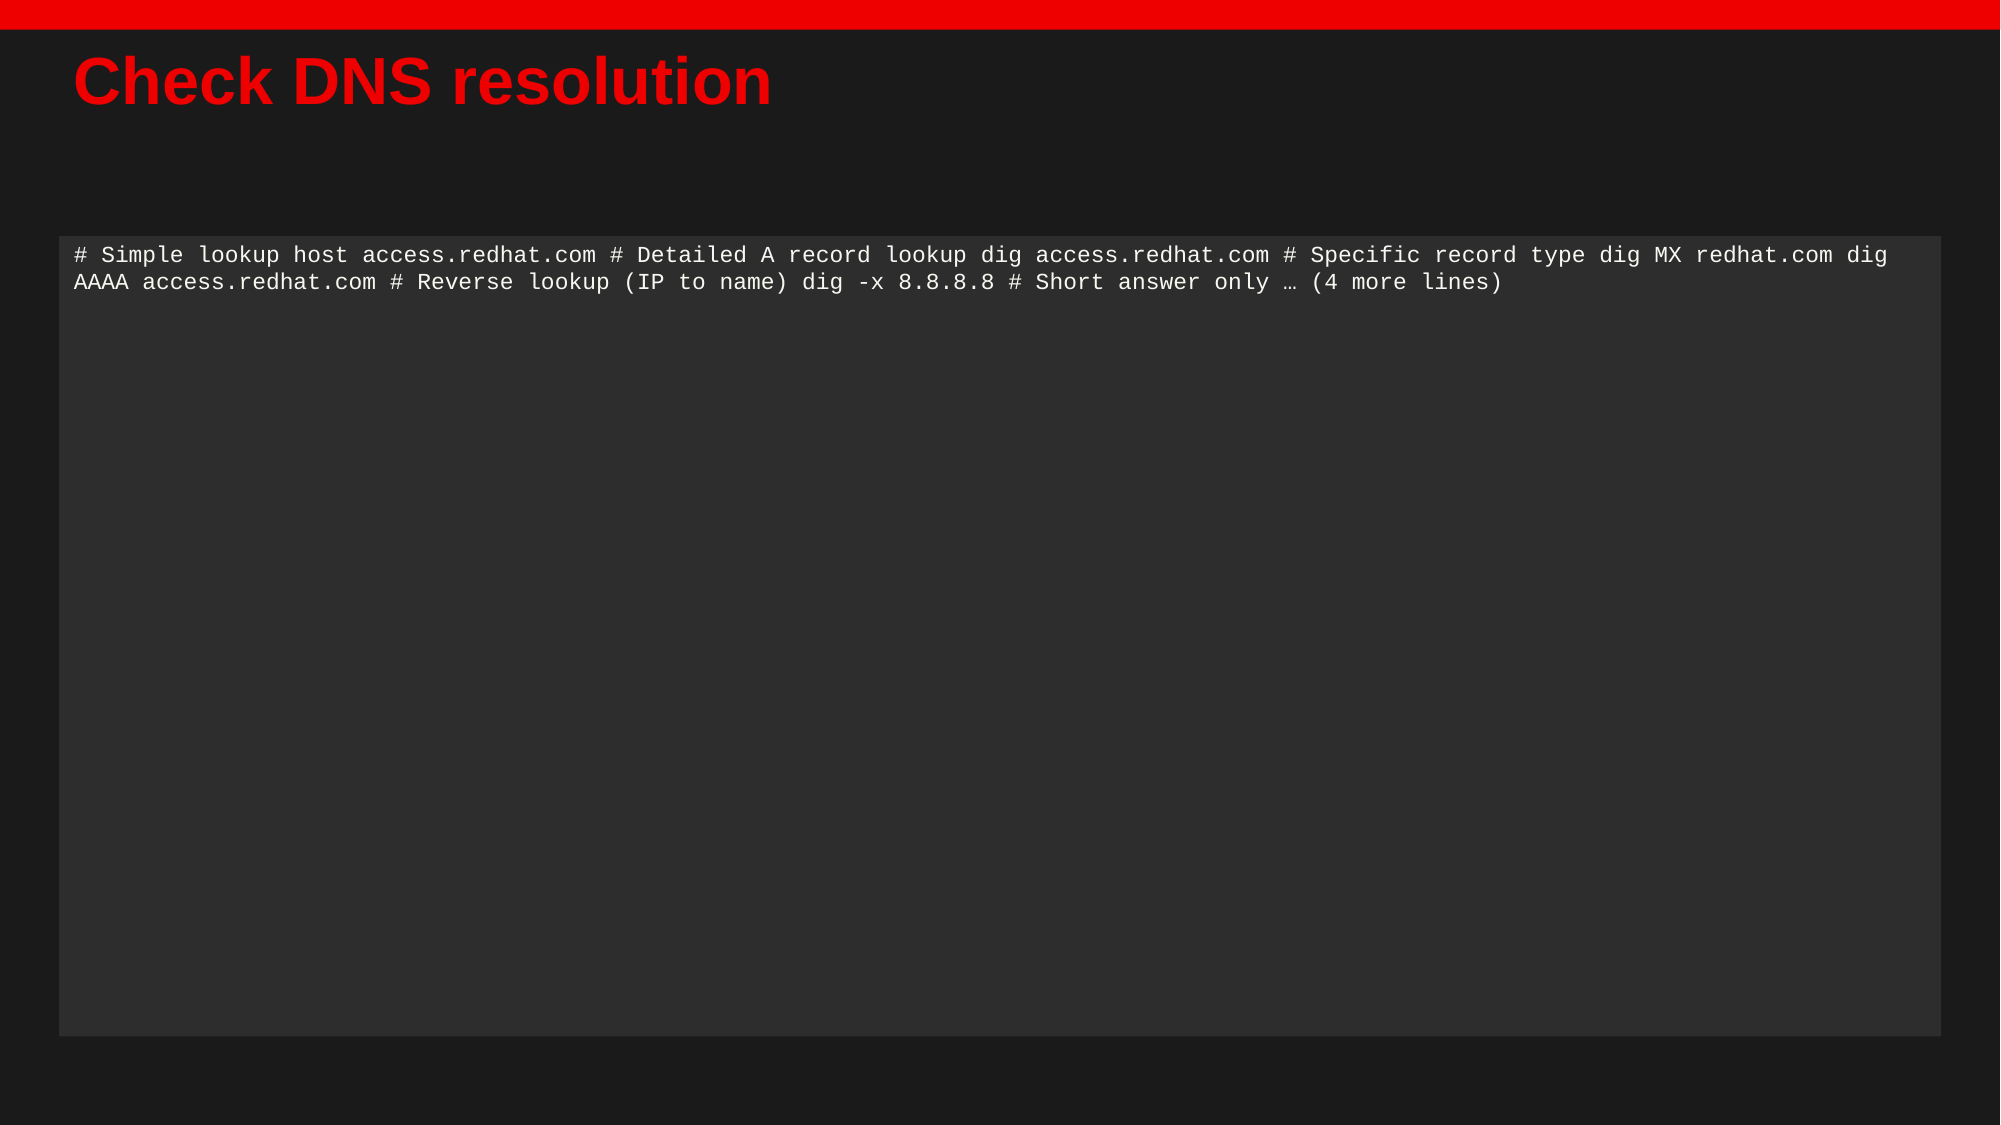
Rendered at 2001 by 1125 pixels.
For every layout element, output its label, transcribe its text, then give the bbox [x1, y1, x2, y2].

text_box [0, 0, 2001, 30]
text_box Check DNS resolution [59, 36, 1942, 208]
text_box # Simple lookup host access.redhat.com # Detailed A record lookup dig access.redhat.com # Specific record type dig MX redhat.com dig AAAA access.redhat.com # Reverse lookup (IP to name) dig -x 8.8.8.8 # Short answer only … (4 more lines) [59, 236, 1942, 1037]
